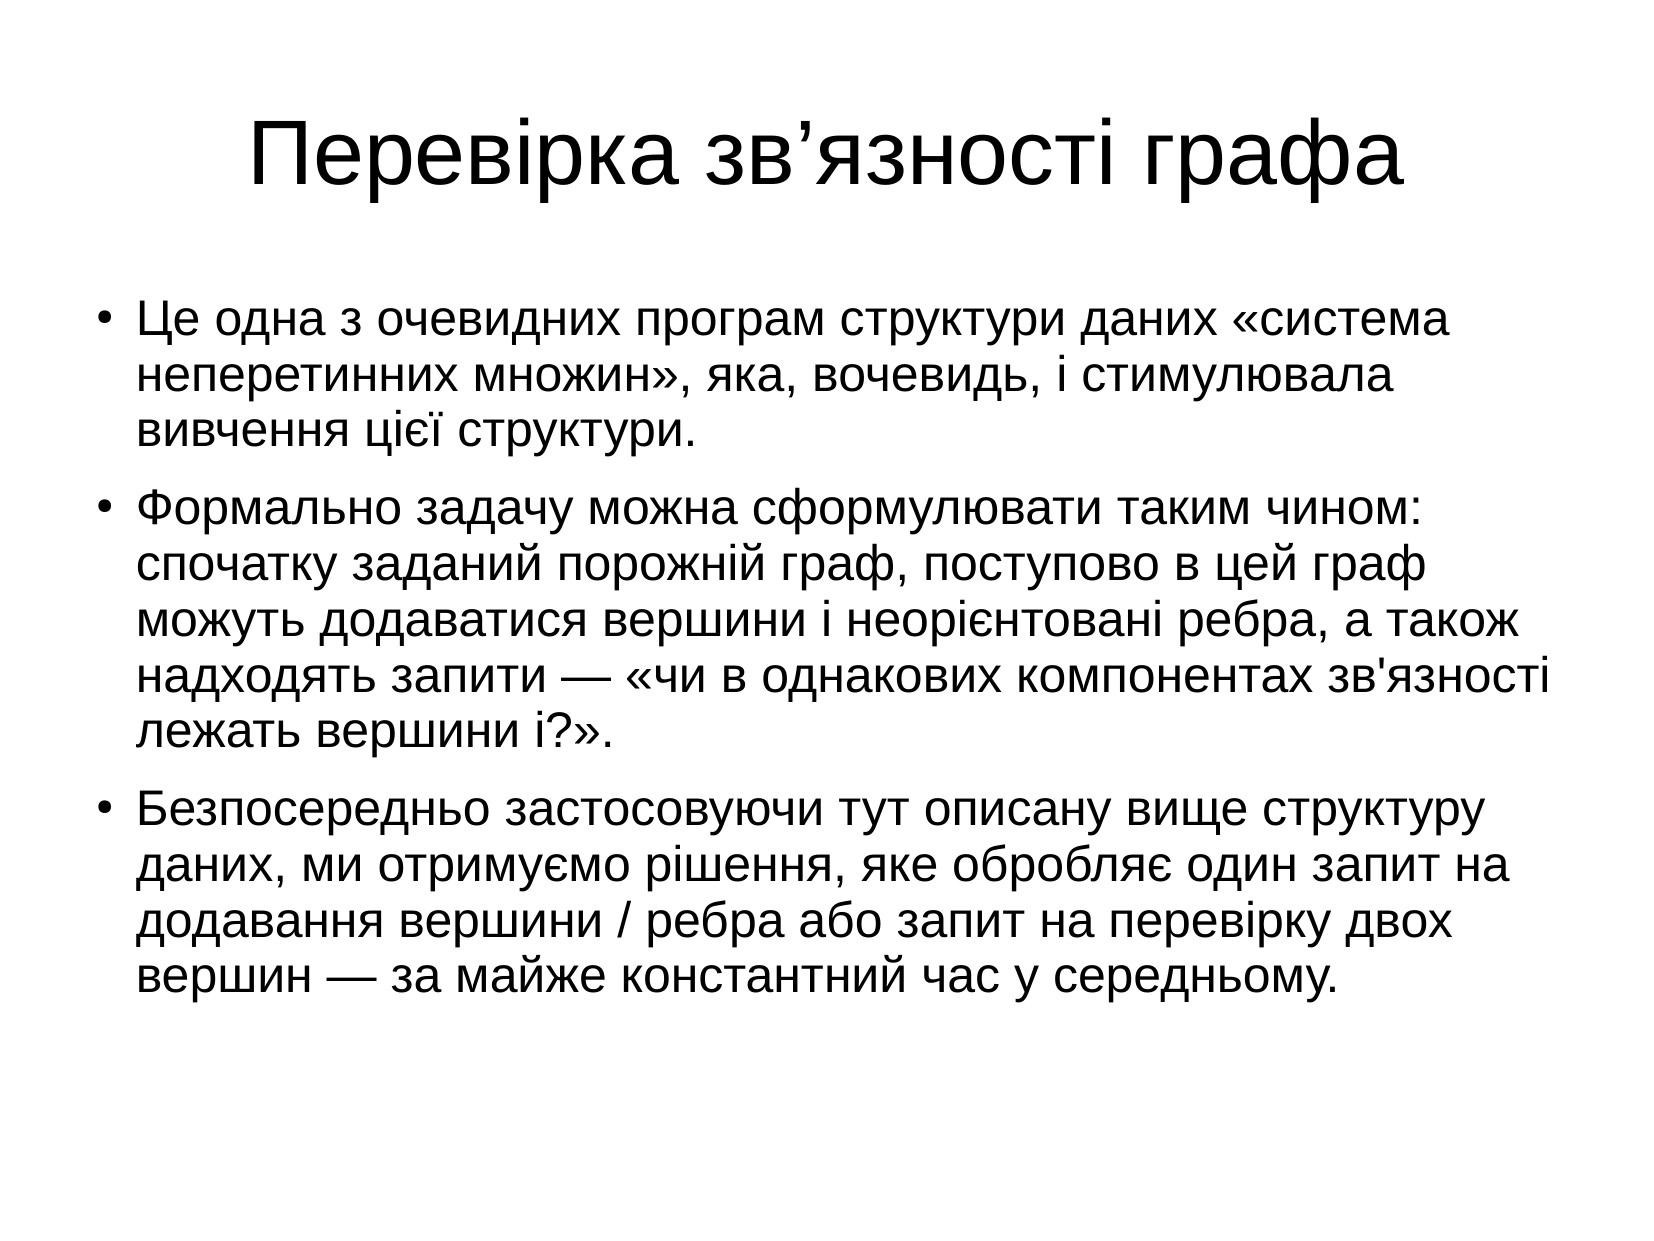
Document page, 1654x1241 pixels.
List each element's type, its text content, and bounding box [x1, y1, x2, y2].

list Це одна з очевидних програм структури даних «система неперетинних множин», яка, вочевидь, і стимулювала вивчення цієї структури. Формально задачу можна сформулювати таким чином: спочатку заданий порожній граф, поступово в цей граф можуть додаватися вершини і неорієнтовані ребра, а також надходять запити — «чи в однакових компонентах зв'язності лежать вершини і?». Безпосередньо застосовуючи тут описану вище структуру даних, ми отримуємо рішення, яке обробляє один запит на додавання вершини / ребра або запит на перевірку двох вершин — за майже константний час у середньому. [82, 290, 1571, 1010]
title Перевірка зв’язності графа [82, 49, 1571, 257]
